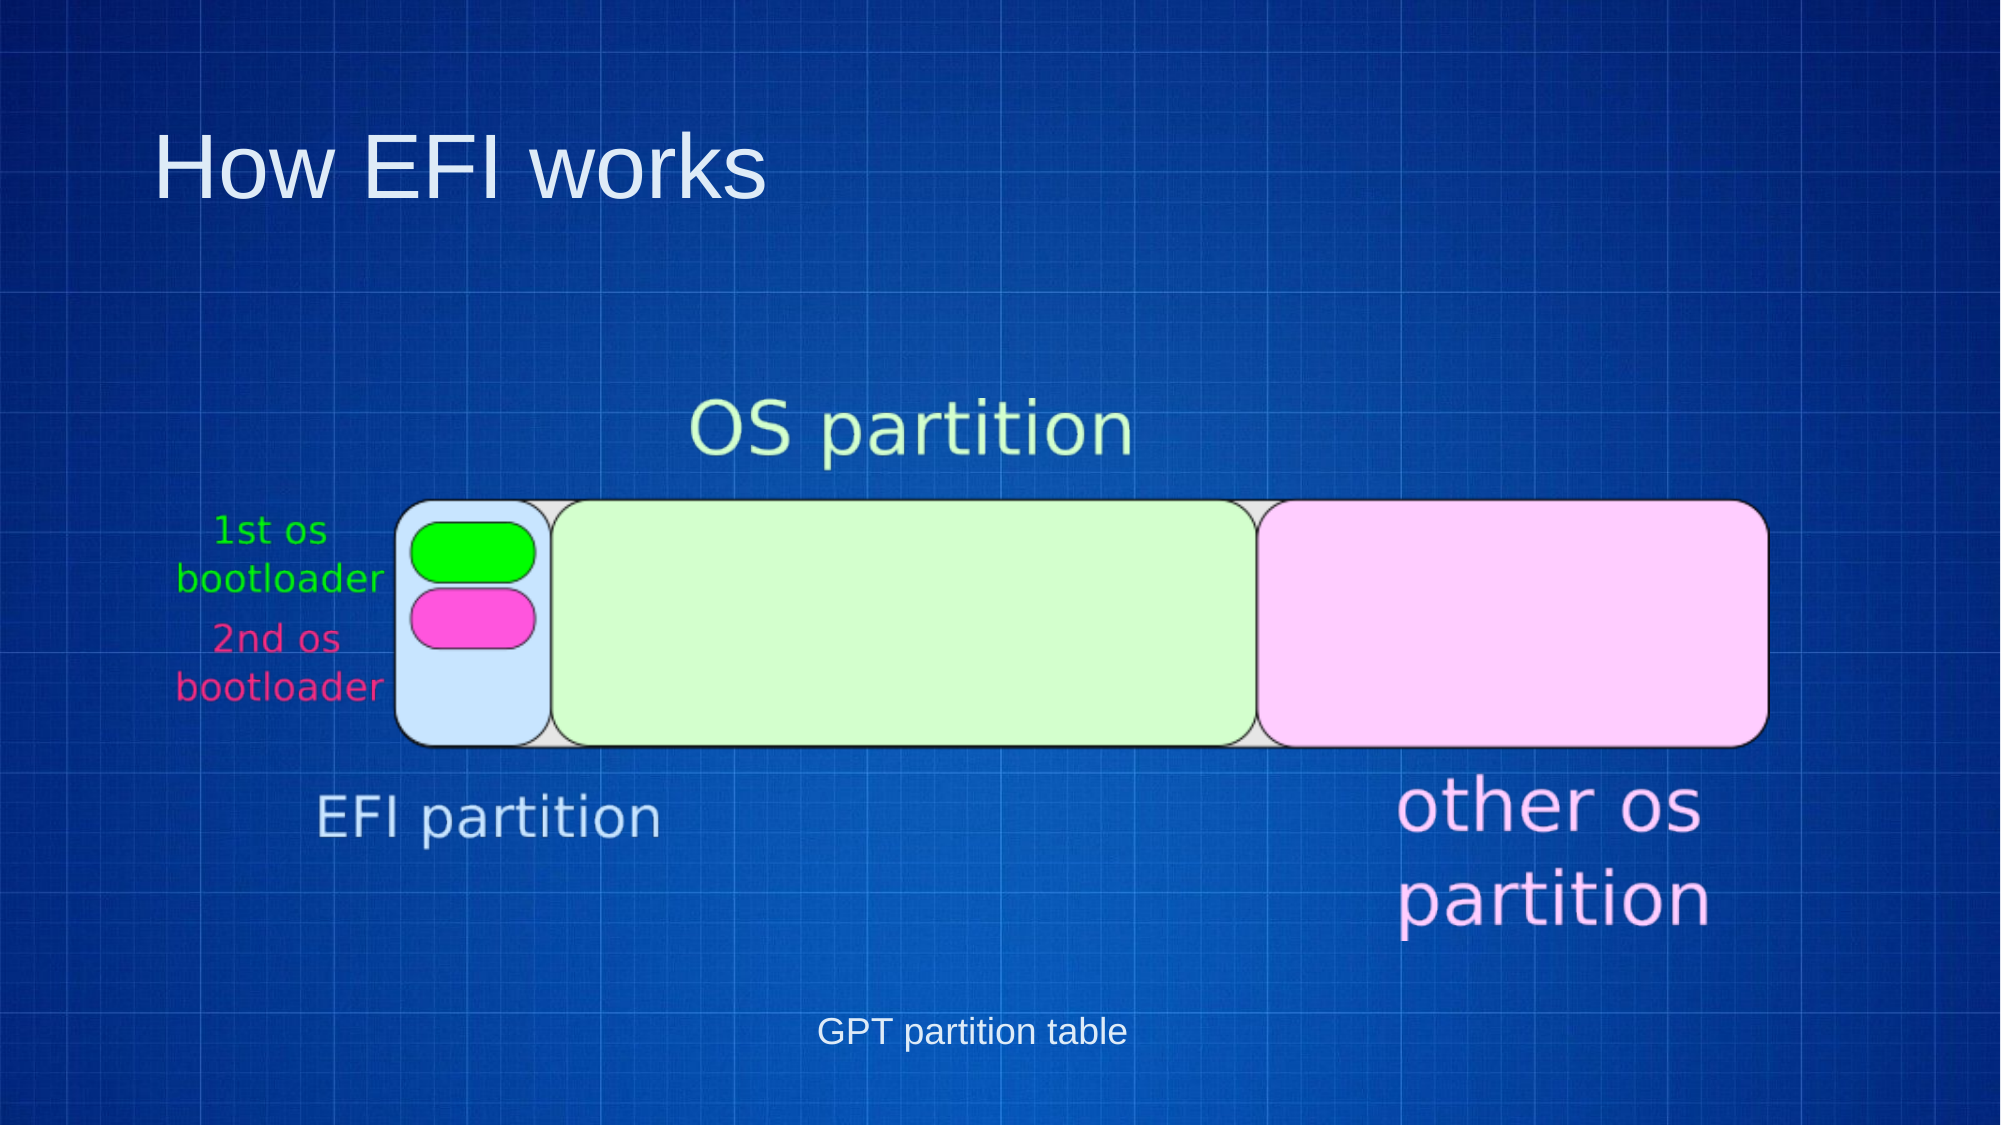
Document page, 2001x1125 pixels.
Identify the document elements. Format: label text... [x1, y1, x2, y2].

title How EFI works [137, 59, 1863, 278]
picture [0, 0, 2001, 1125]
text_box GPT partition table [801, 999, 1144, 1060]
